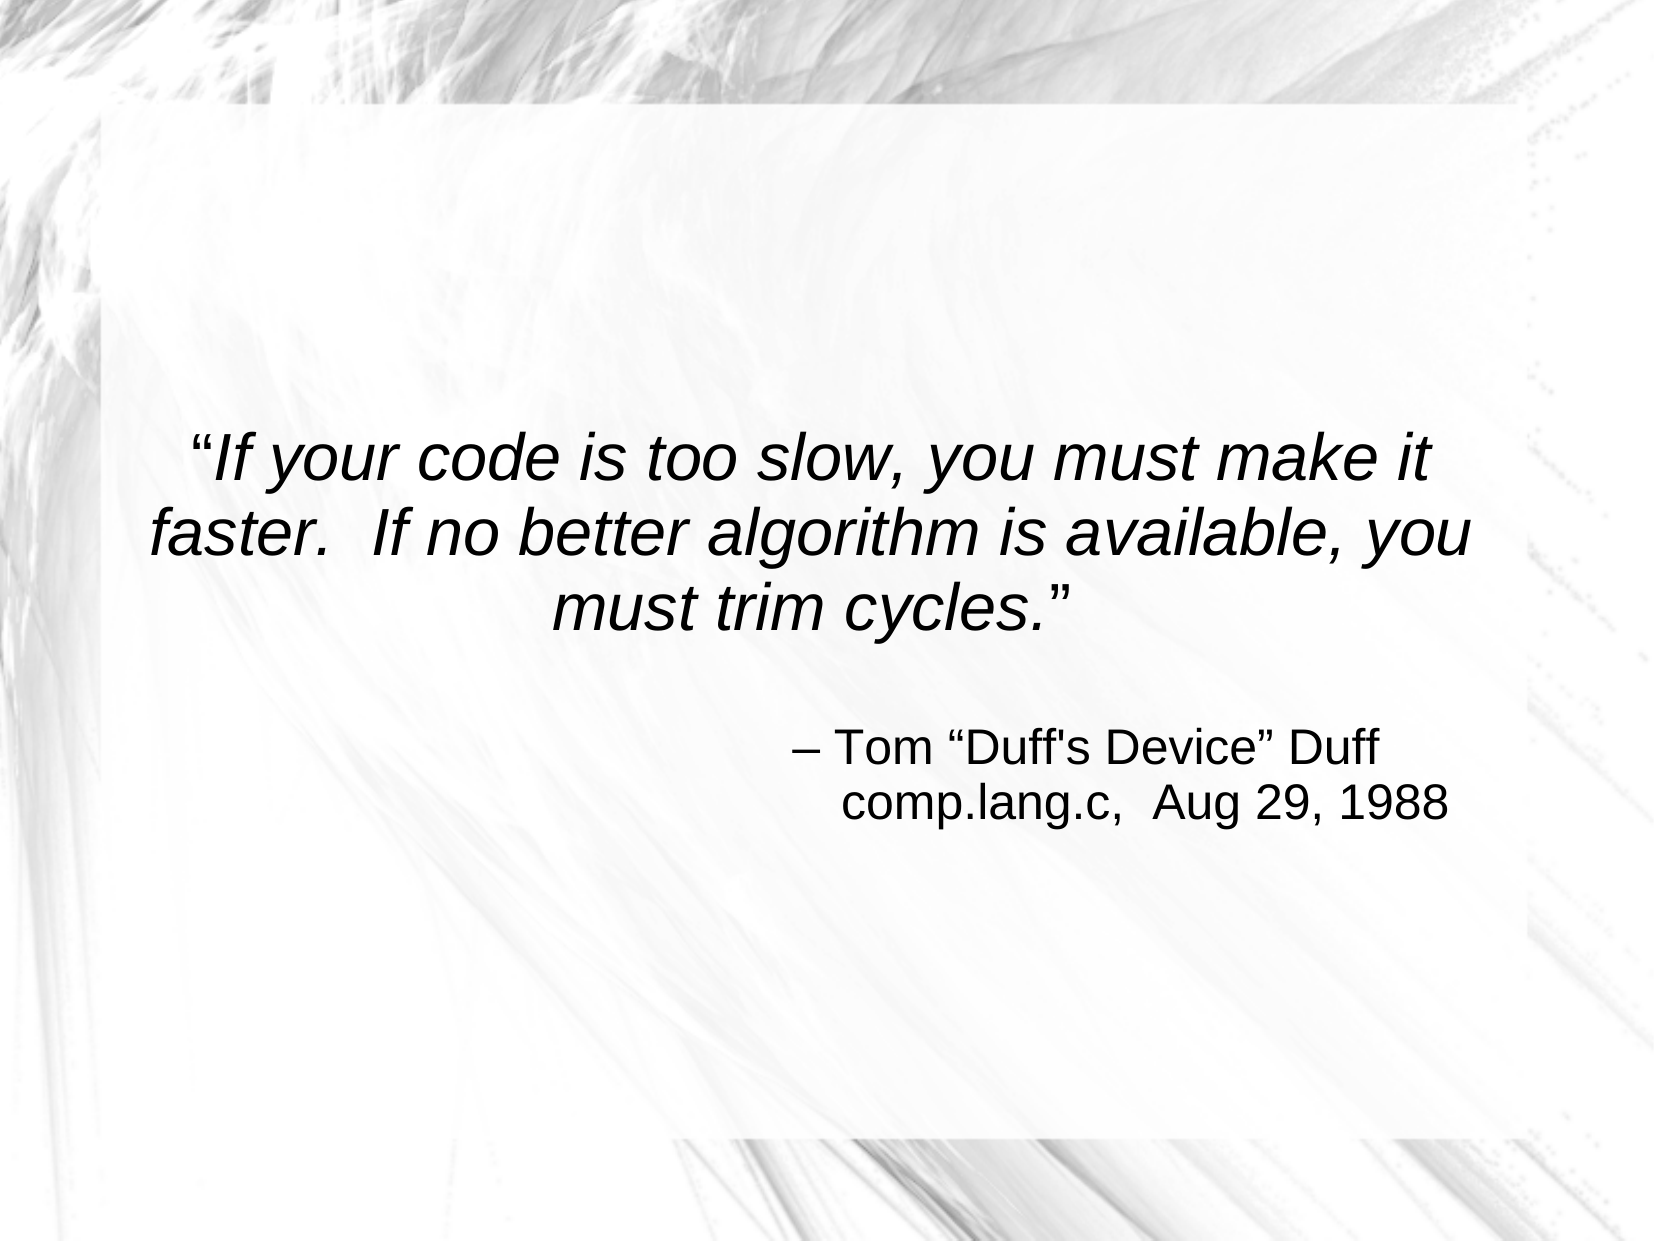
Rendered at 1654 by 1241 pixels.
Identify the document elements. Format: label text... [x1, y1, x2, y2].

subtitle “If your code is too slow, you must make it faster. If no better algorithm is available, you must trim cycles.” – Tom “Duff's Device” Duff comp.lang.c, Aug 29, 1988 [118, 112, 1506, 1139]
picture [0, 0, 1654, 1241]
